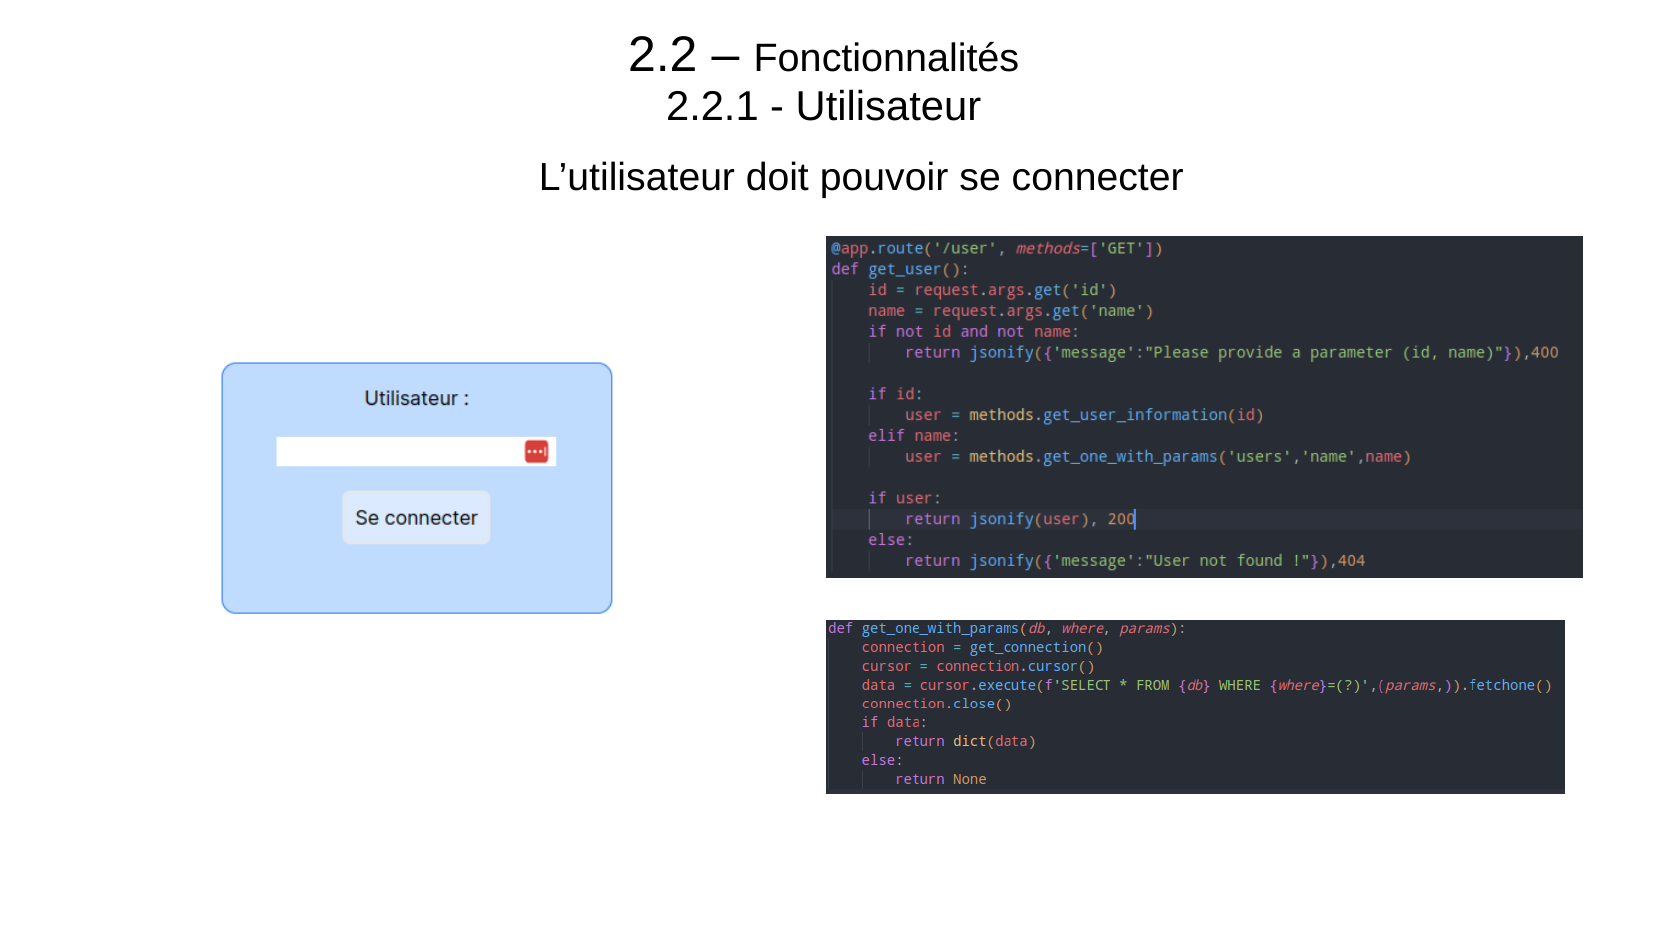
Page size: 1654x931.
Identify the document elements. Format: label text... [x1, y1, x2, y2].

title 2.2 – Fonctionnalités 2.2.1 - Utilisateur [0, 0, 1654, 156]
picture [207, 354, 621, 620]
picture [826, 620, 1565, 794]
picture [826, 236, 1583, 578]
list L’utilisateur doit pouvoir se connecter [472, 155, 1188, 204]
